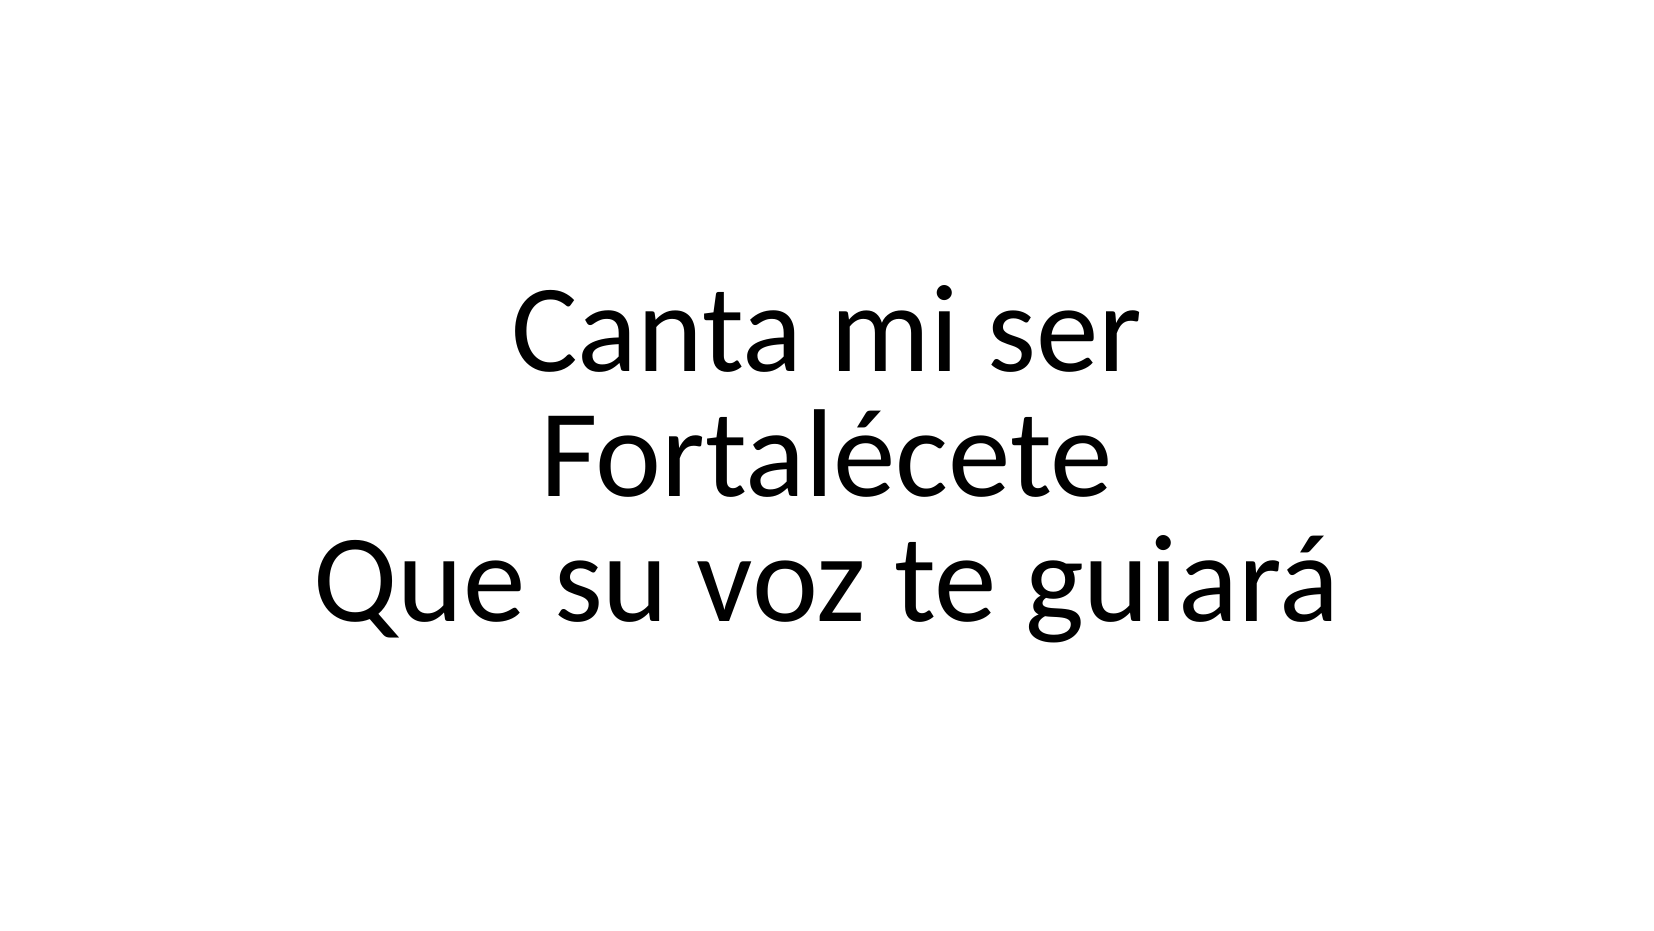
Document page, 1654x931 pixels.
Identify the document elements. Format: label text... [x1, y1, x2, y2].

title Canta mi ser Fortalécete Que su voz te guiará [0, 0, 1654, 931]
